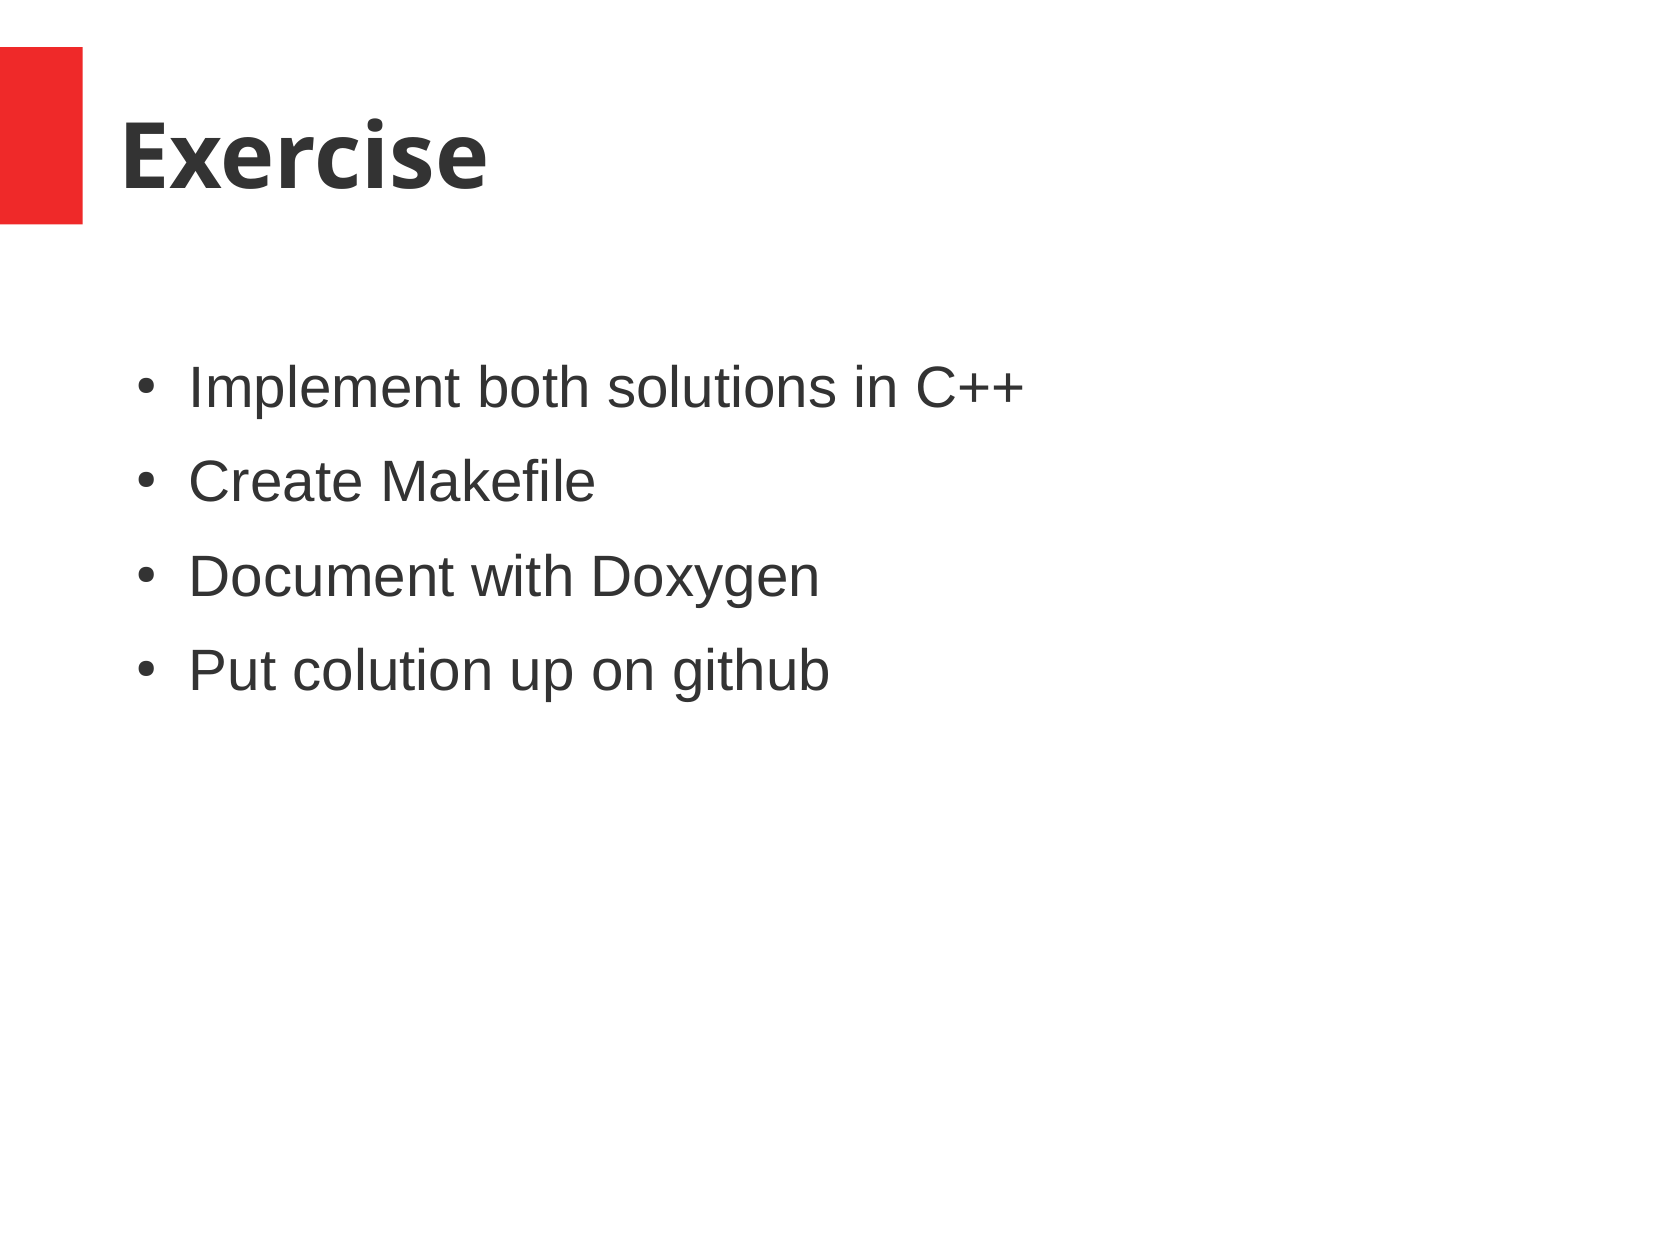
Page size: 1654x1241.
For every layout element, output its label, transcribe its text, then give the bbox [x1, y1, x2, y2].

list Implement both solutions in C++ Create Makefile Document with Doxygen Put colution up on github [118, 354, 1536, 1074]
title Exercise [118, 49, 1571, 257]
